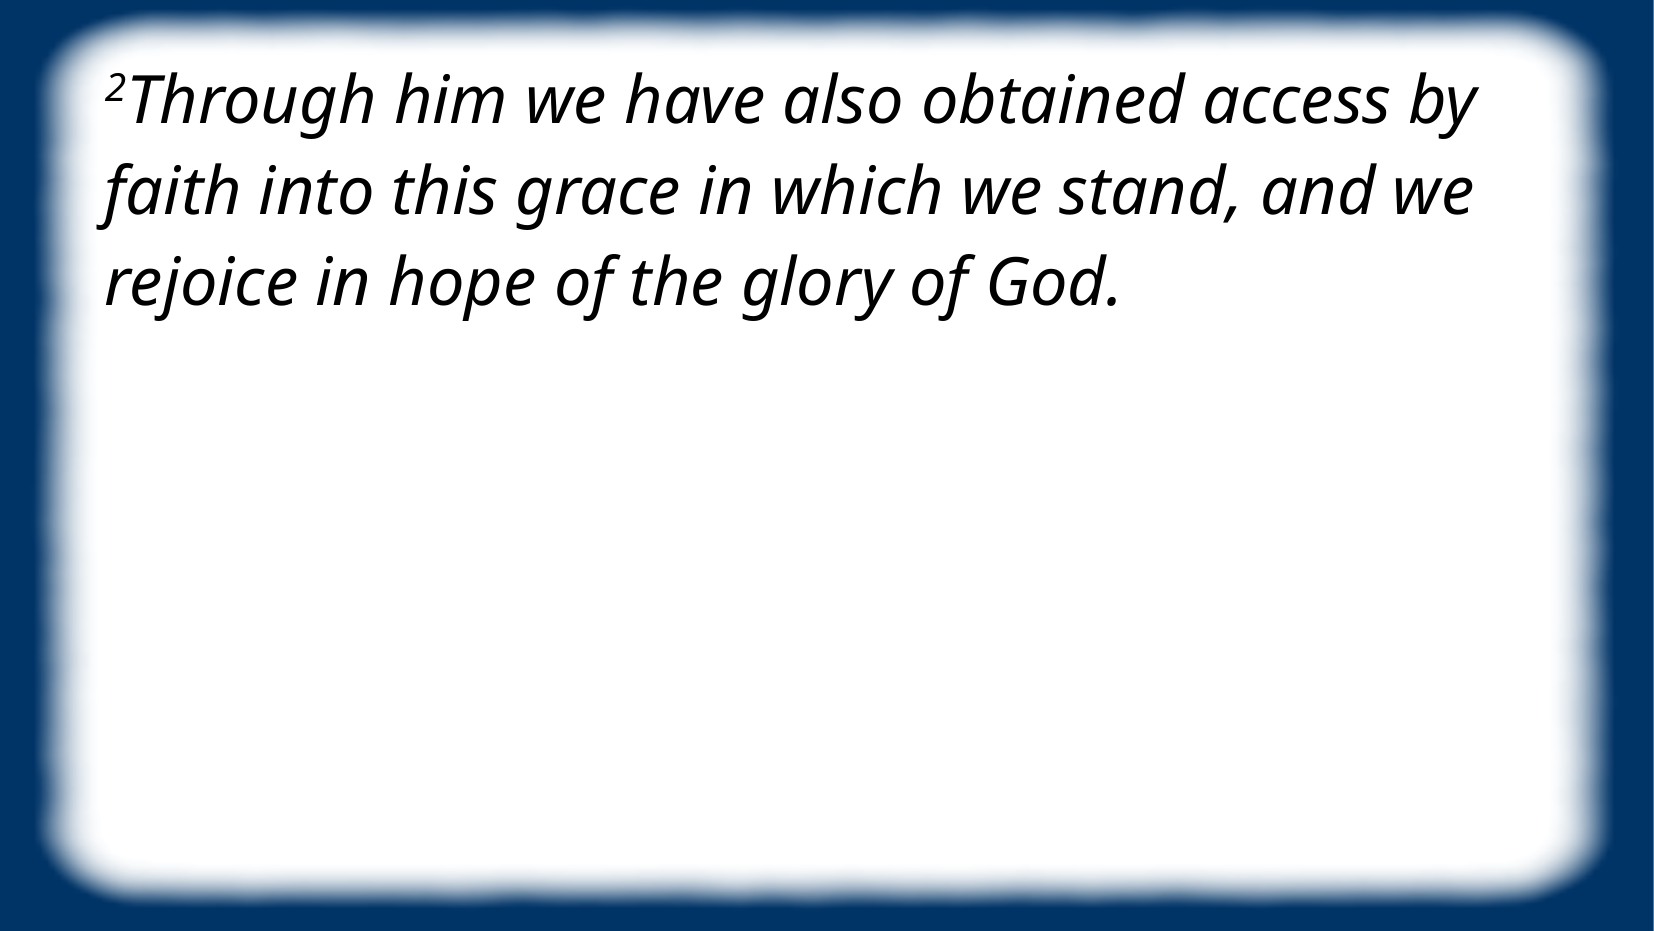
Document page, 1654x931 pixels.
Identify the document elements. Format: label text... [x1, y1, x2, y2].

picture [0, 0, 1654, 931]
text_box 2Through him we have also obtained access by faith into this grace in which we stand, and we rejoice in hope of the glory of God. [90, 45, 1546, 346]
